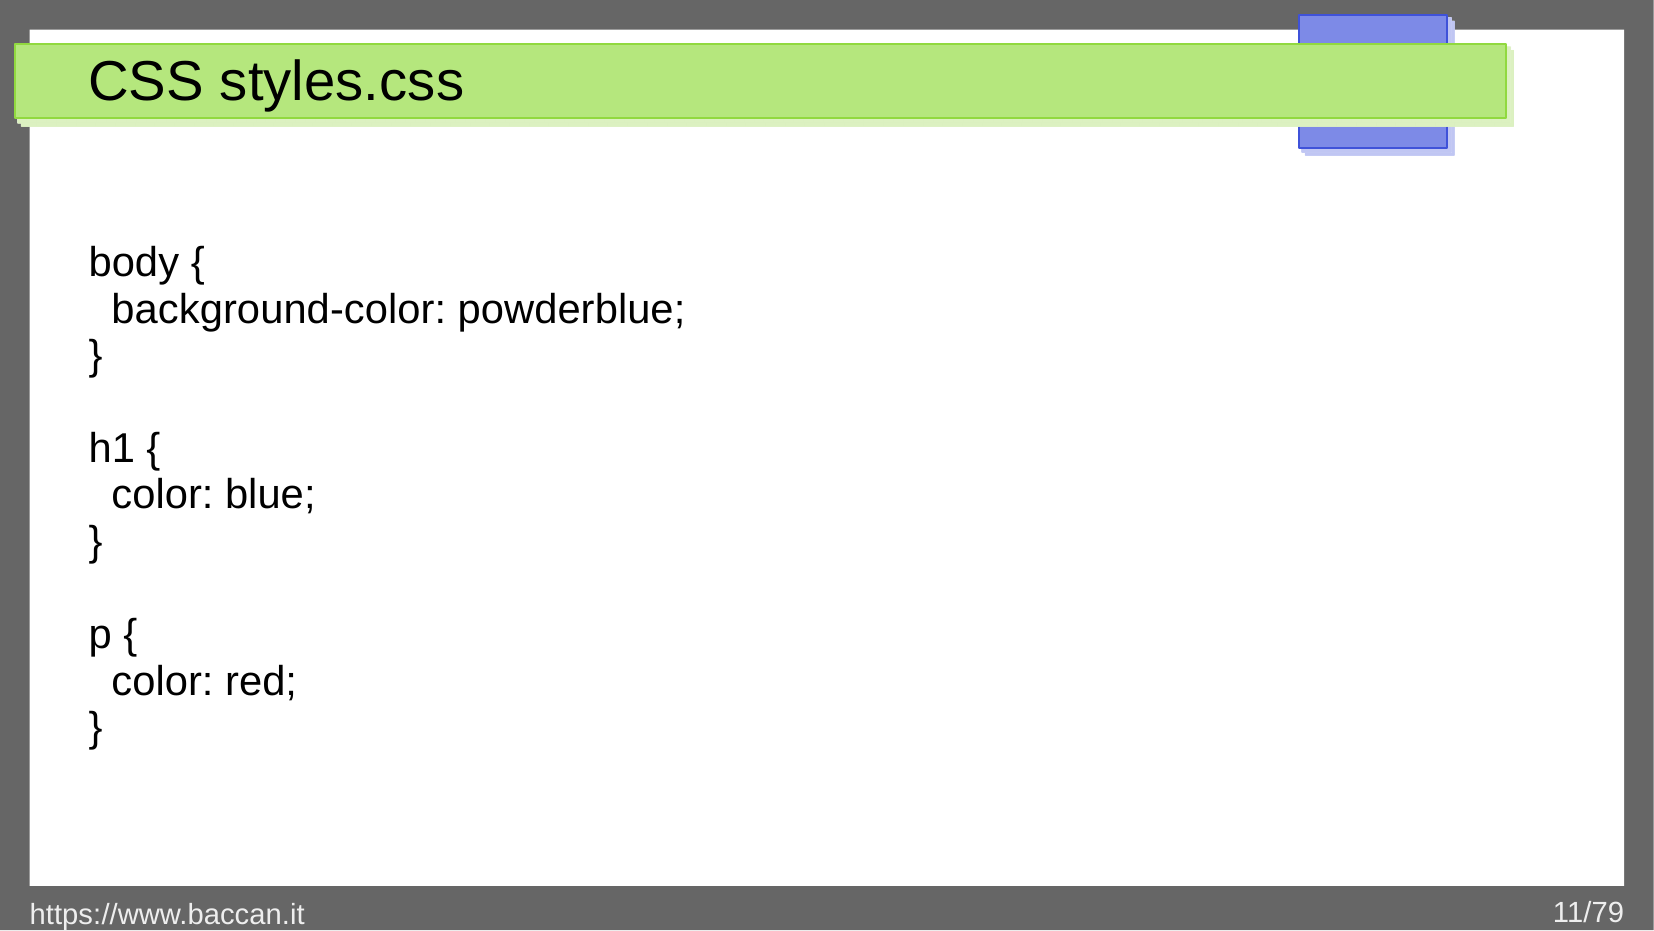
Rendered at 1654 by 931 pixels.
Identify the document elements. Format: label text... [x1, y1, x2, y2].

title CSS styles.css [88, 44, 1506, 119]
text_box body { background-color: powderblue; } h1 { color: blue; } p { color: red; } [88, 169, 1565, 820]
